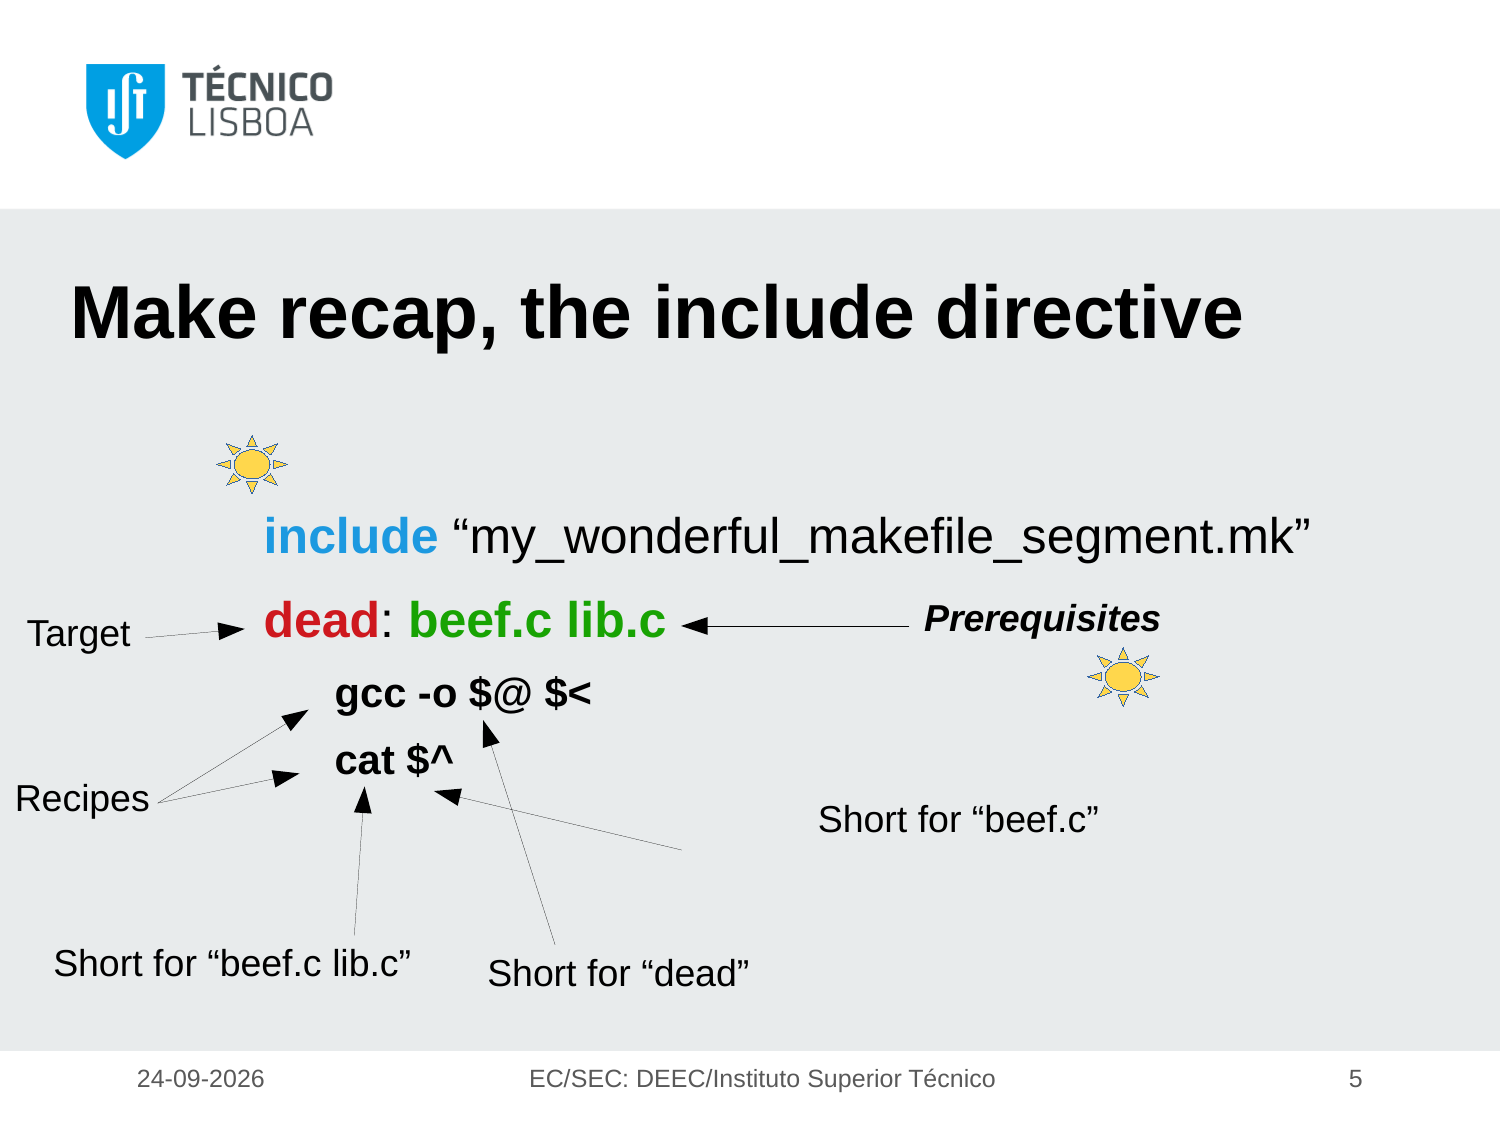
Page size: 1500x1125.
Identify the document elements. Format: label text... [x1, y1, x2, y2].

picture [0, 0, 1500, 1125]
text_box Prerequisites [909, 590, 1283, 648]
text_box Target [11, 604, 146, 662]
text_box Short for “dead” [472, 944, 765, 1002]
text_box [1097, 655, 1112, 668]
text_box Recipes [0, 769, 166, 827]
text_box [1134, 655, 1149, 668]
text_box [1097, 685, 1112, 698]
text_box [226, 473, 241, 486]
list include “my_wonderful_makefile_segment.mk” dead: beef.c lib.c gcc -o $@ $< cat $^ [121, 400, 1378, 1005]
text_box Short for “beef.c” [803, 791, 1125, 849]
text_box [1105, 662, 1142, 692]
text_box [273, 460, 288, 469]
slide_number 29-09-2020 [121, 1052, 425, 1103]
text_box [1118, 647, 1129, 660]
text_box [1144, 672, 1160, 681]
text_box [1118, 694, 1129, 707]
text_box [246, 481, 258, 494]
footer EC/SEC: DEEC/Instituto Superior Técnico [512, 1052, 1021, 1103]
text_box [226, 443, 241, 455]
text_box [263, 473, 278, 486]
text_box [1087, 672, 1102, 681]
text_box [263, 443, 278, 455]
text_box Short for “beef.c lib.c” [38, 935, 438, 993]
text_box [216, 460, 231, 469]
text_box [1134, 685, 1149, 698]
slide_number <number> [1077, 1052, 1378, 1103]
title Make recap, the include directive [55, 237, 1471, 381]
text_box [234, 449, 271, 479]
text_box [246, 435, 258, 447]
